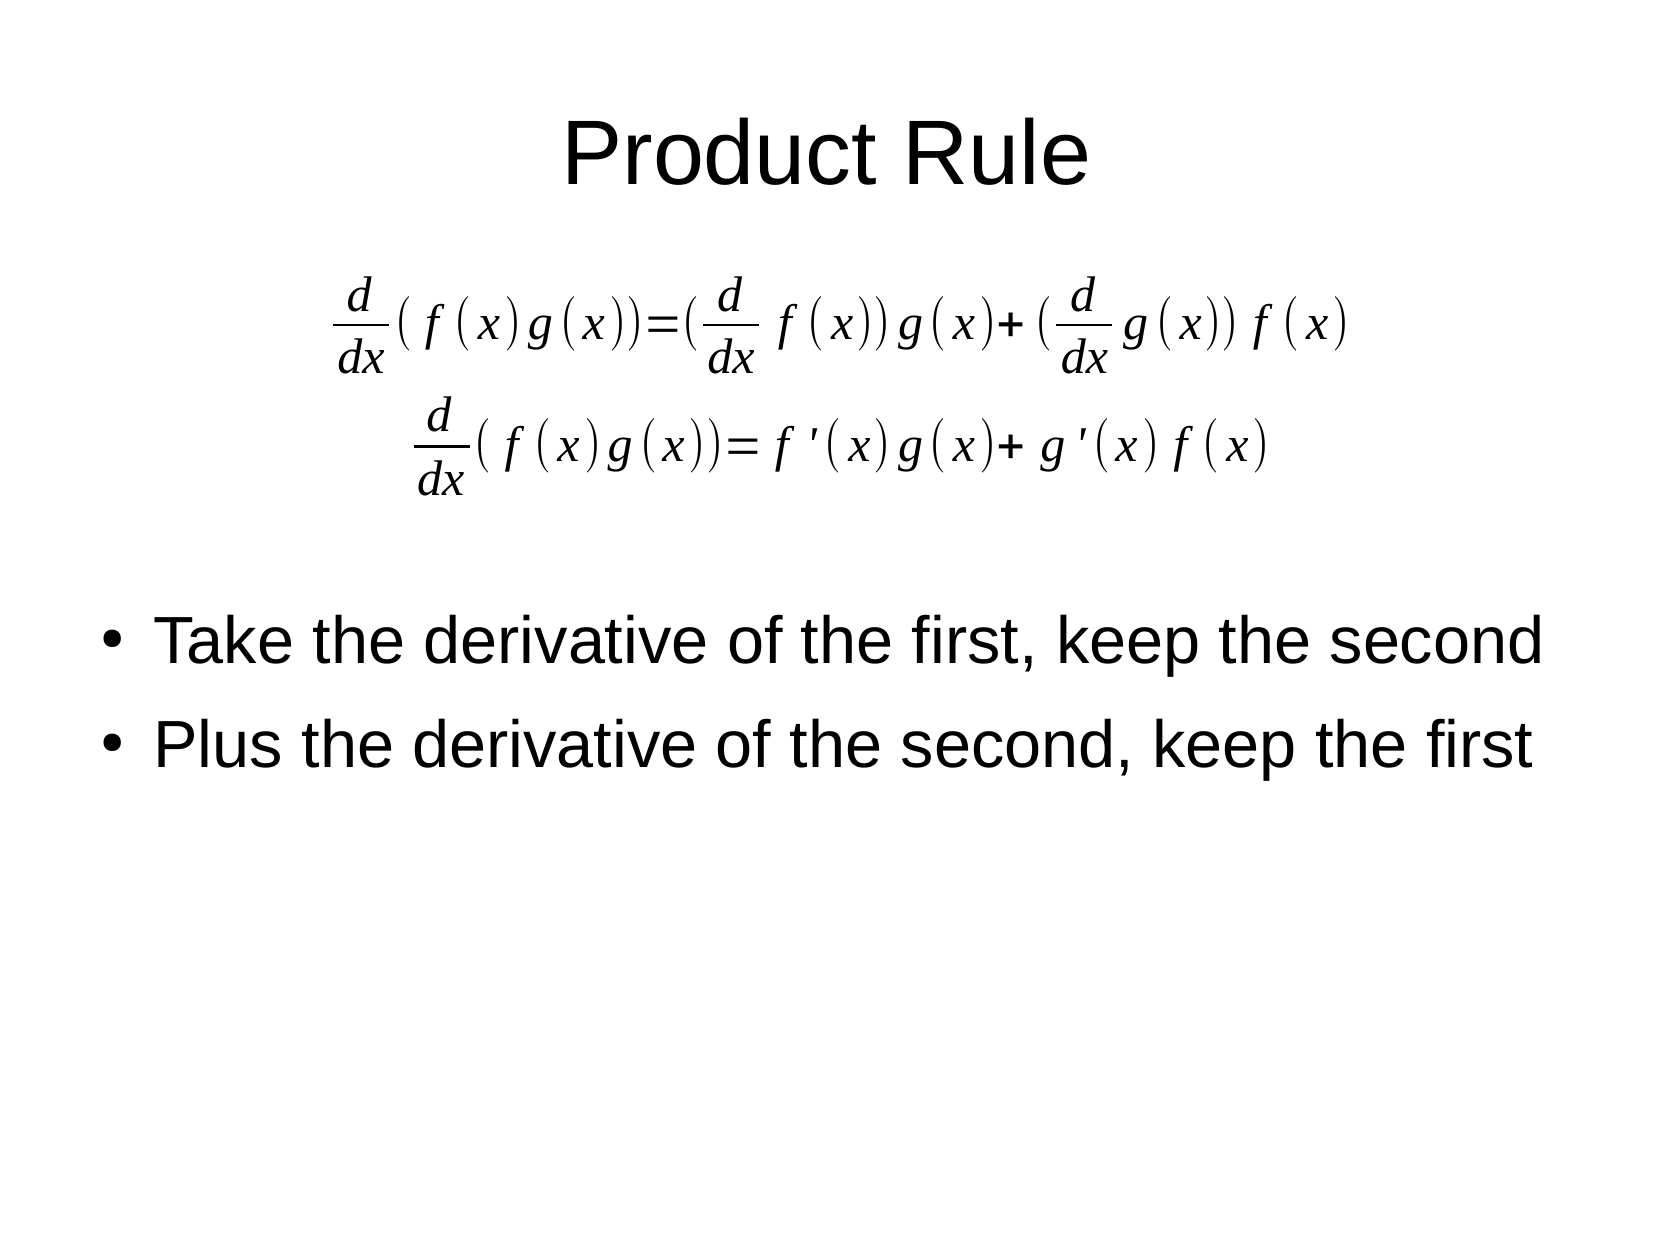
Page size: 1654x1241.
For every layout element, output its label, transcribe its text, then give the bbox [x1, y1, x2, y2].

chart [324, 265, 1356, 507]
list Take the derivative of the first, keep the second Plus the derivative of the second, keep the first [82, 290, 1571, 1109]
title Product Rule [82, 49, 1571, 257]
